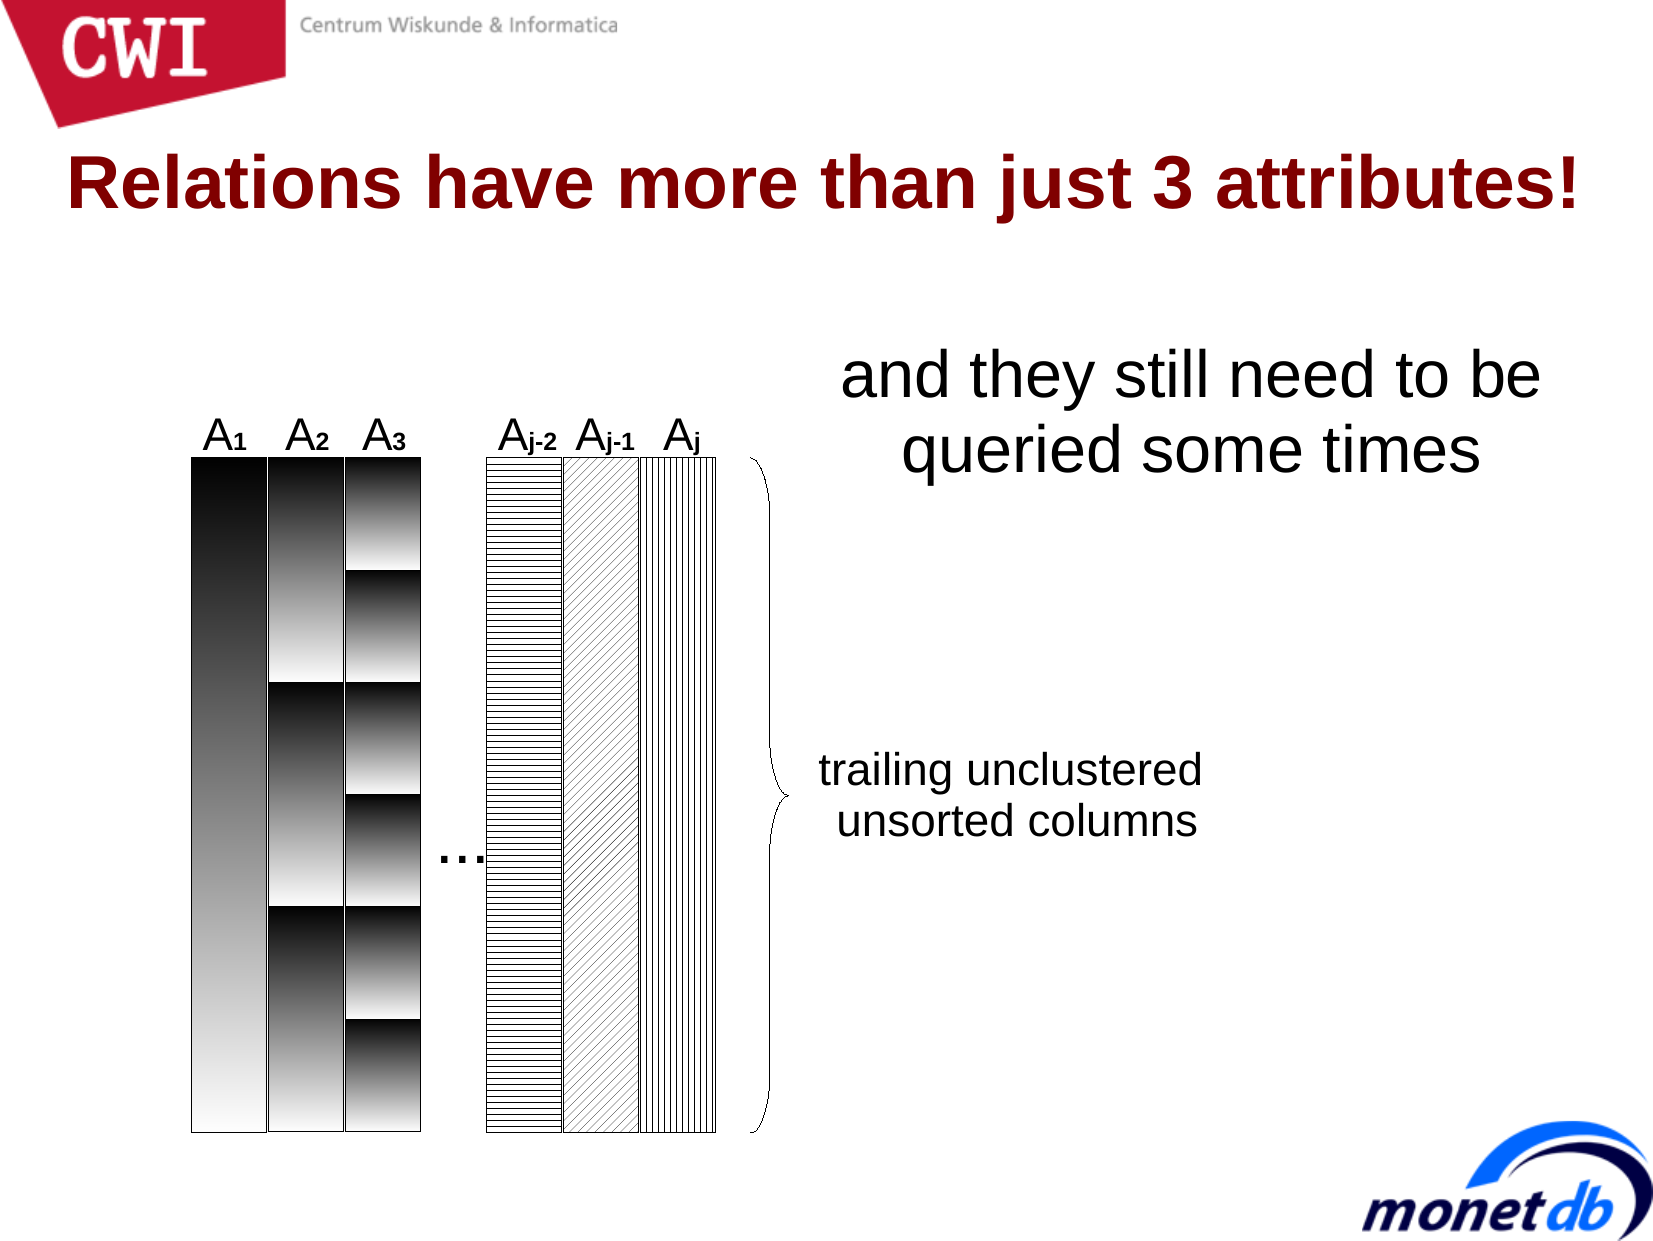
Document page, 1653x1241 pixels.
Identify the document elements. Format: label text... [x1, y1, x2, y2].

list and they still need to be queried some times [808, 337, 1576, 526]
text_box [563, 468, 639, 1133]
text_box [191, 457, 267, 1133]
text_box A3 [347, 401, 422, 468]
picture [0, 0, 691, 129]
text_box Aj-2 [483, 401, 560, 468]
title Relations have more than just 3 attributes! [37, 78, 1613, 287]
text_box A1 [187, 401, 262, 468]
text_box [640, 468, 716, 1133]
text_box Aj [648, 401, 716, 468]
text_box ... [421, 795, 506, 886]
text_box [345, 457, 421, 1132]
text_box A2 [270, 401, 345, 468]
text_box [268, 457, 344, 1132]
text_box Aj-1 [560, 401, 648, 468]
text_box trailing unclustered unsorted columns [803, 736, 1219, 854]
text_box [486, 468, 562, 1133]
picture [1362, 1118, 1653, 1241]
